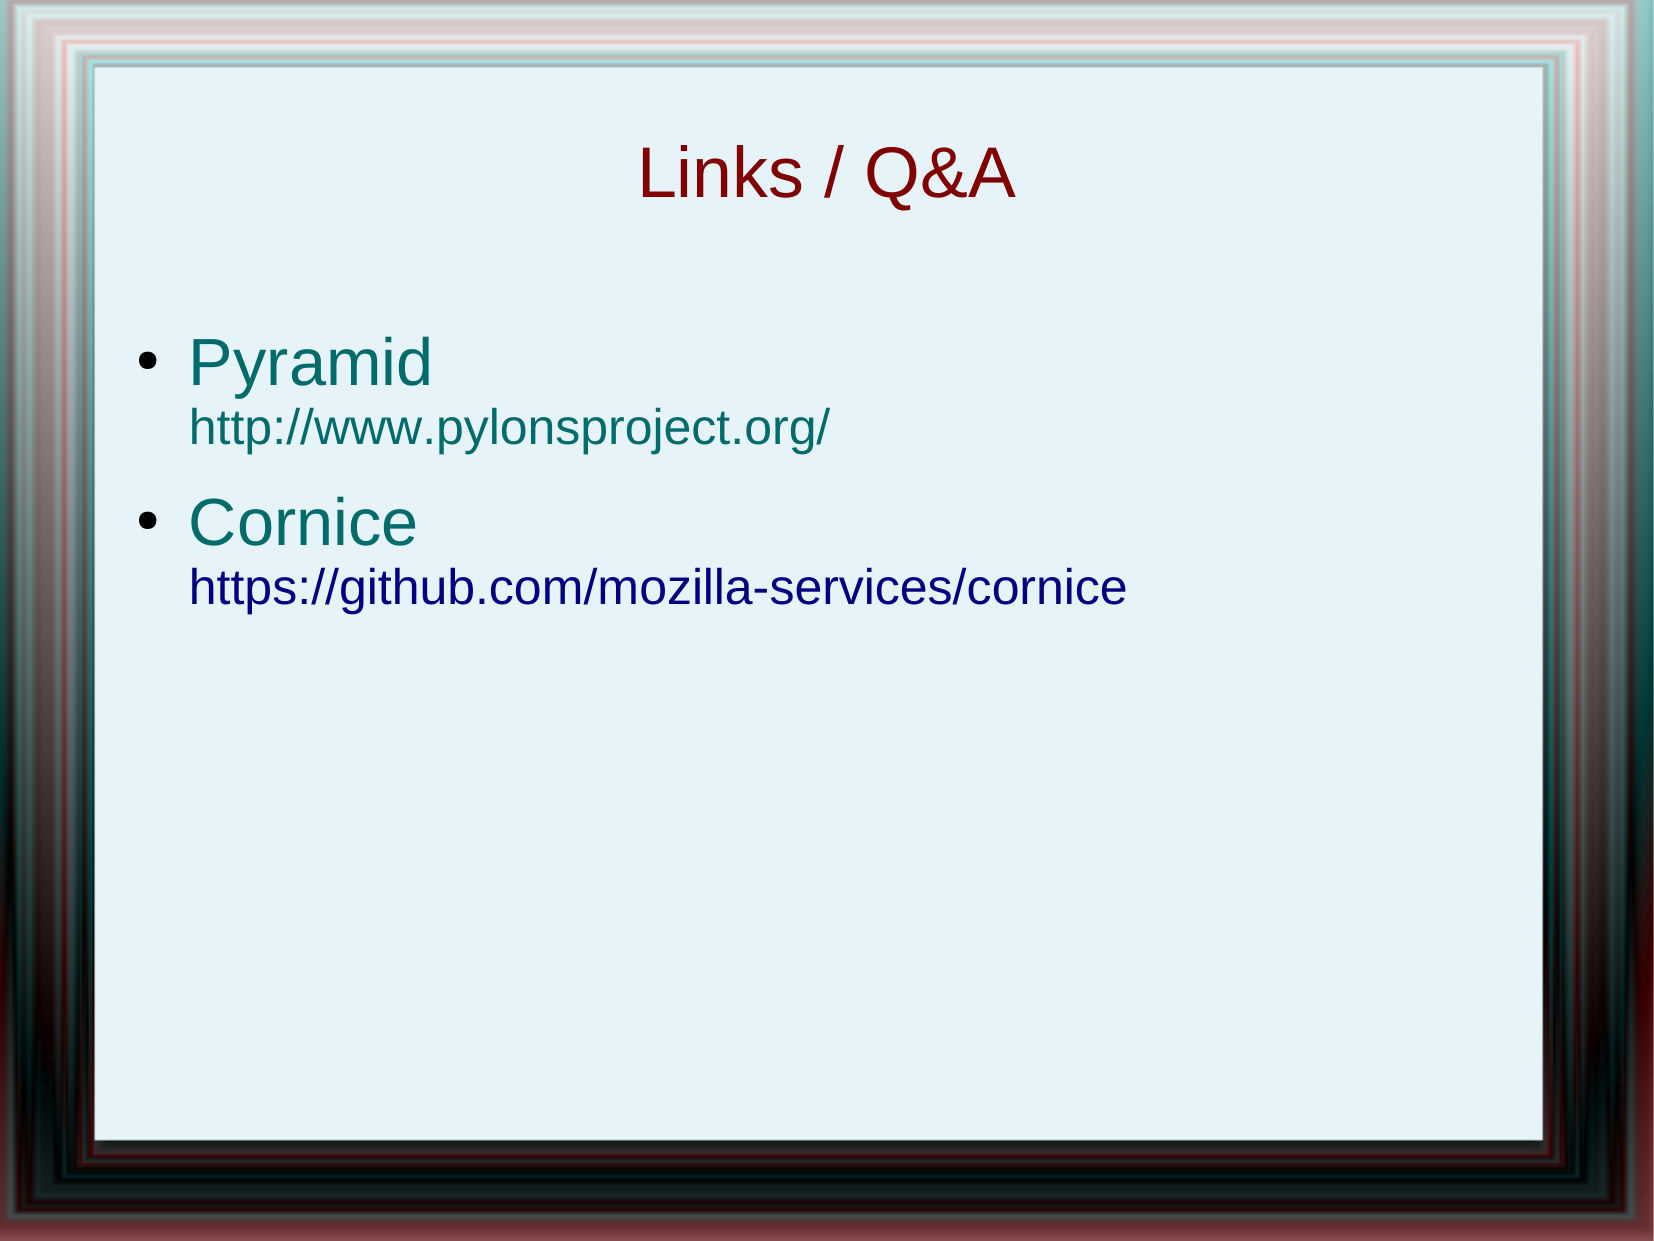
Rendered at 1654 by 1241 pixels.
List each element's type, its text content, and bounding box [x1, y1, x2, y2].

title Links / Q&A [118, 88, 1536, 257]
list Pyramid http://www.pylonsproject.org/ Cornice https://github.com/mozilla-services/cornice [118, 324, 1506, 1045]
picture [0, 0, 1654, 1241]
